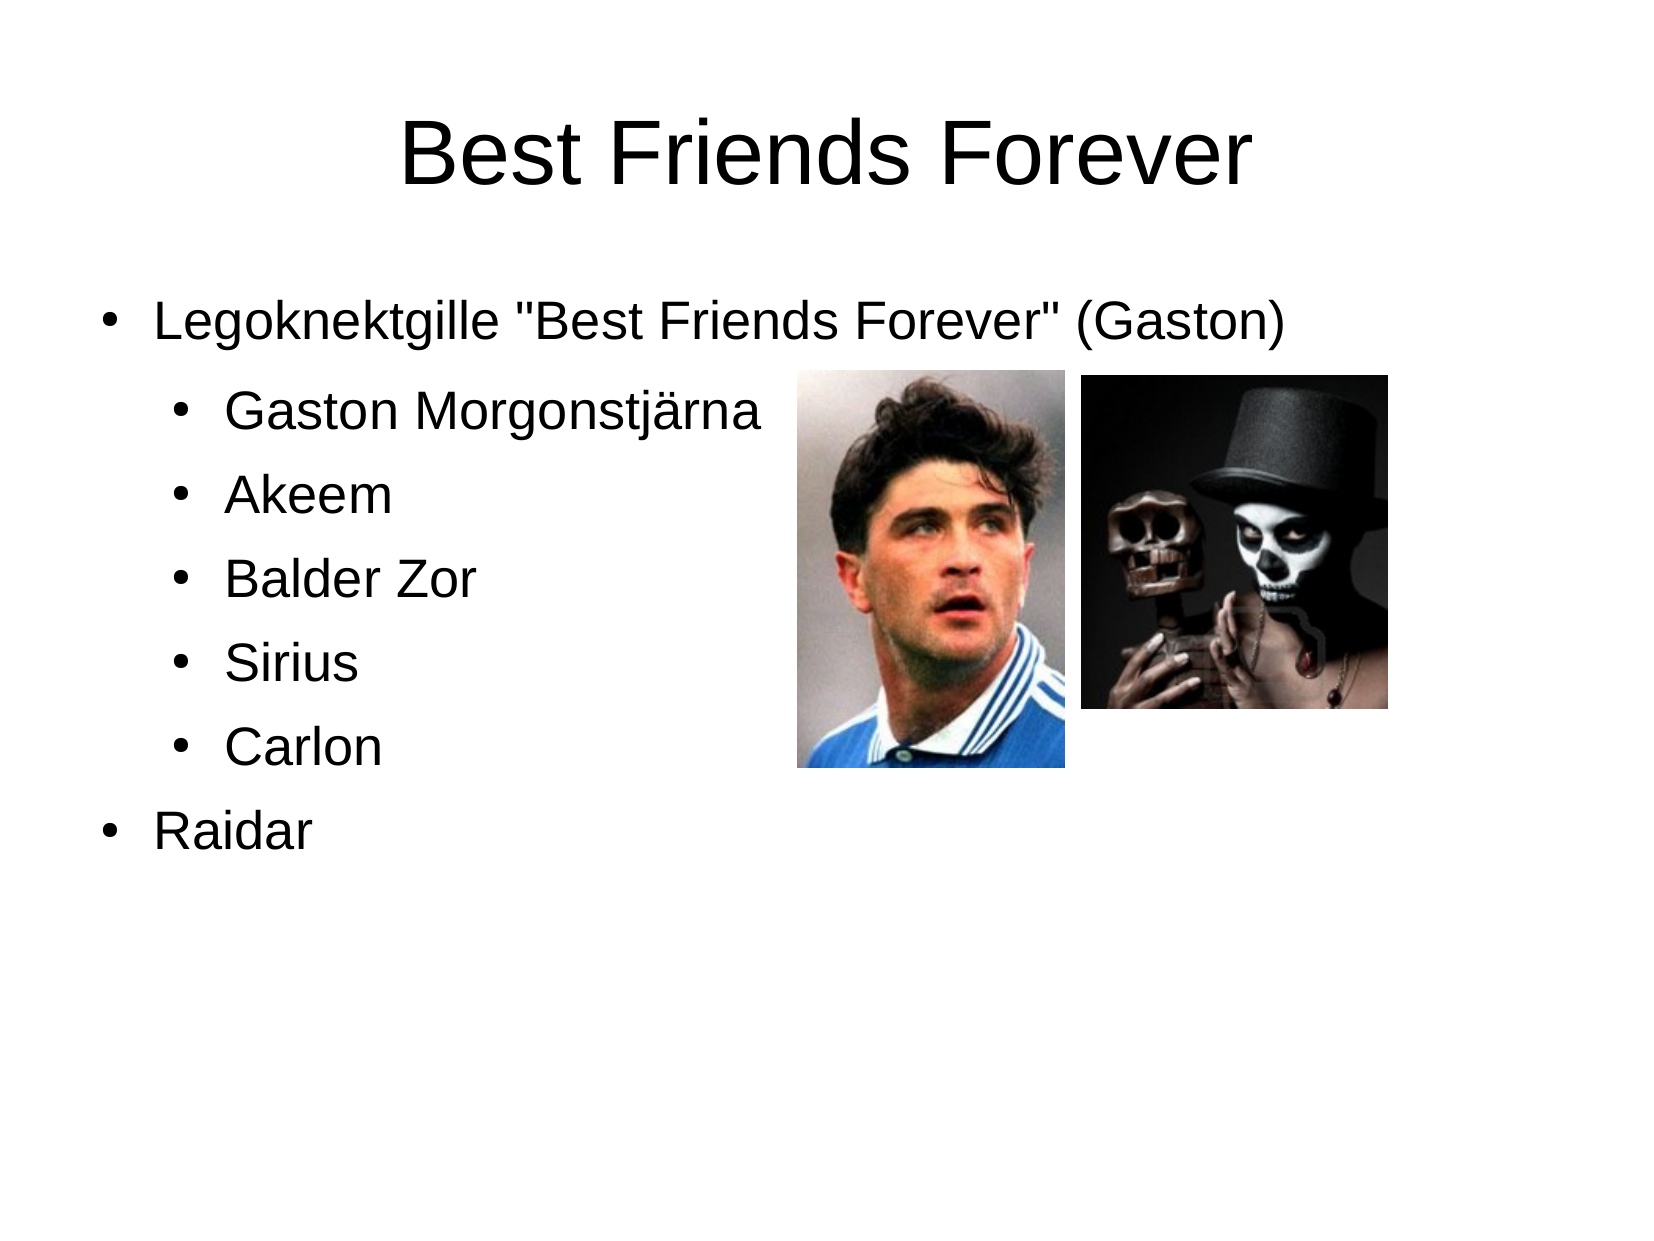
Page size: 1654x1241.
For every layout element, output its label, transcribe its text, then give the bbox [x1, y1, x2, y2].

picture [1081, 375, 1388, 709]
picture [797, 370, 1065, 768]
title Best Friends Forever [82, 49, 1571, 257]
list Legoknektgille "Best Friends Forever" (Gaston) Gaston Morgonstjärna Akeem Balder Zor Sirius Carlon Raidar [82, 290, 1571, 1109]
